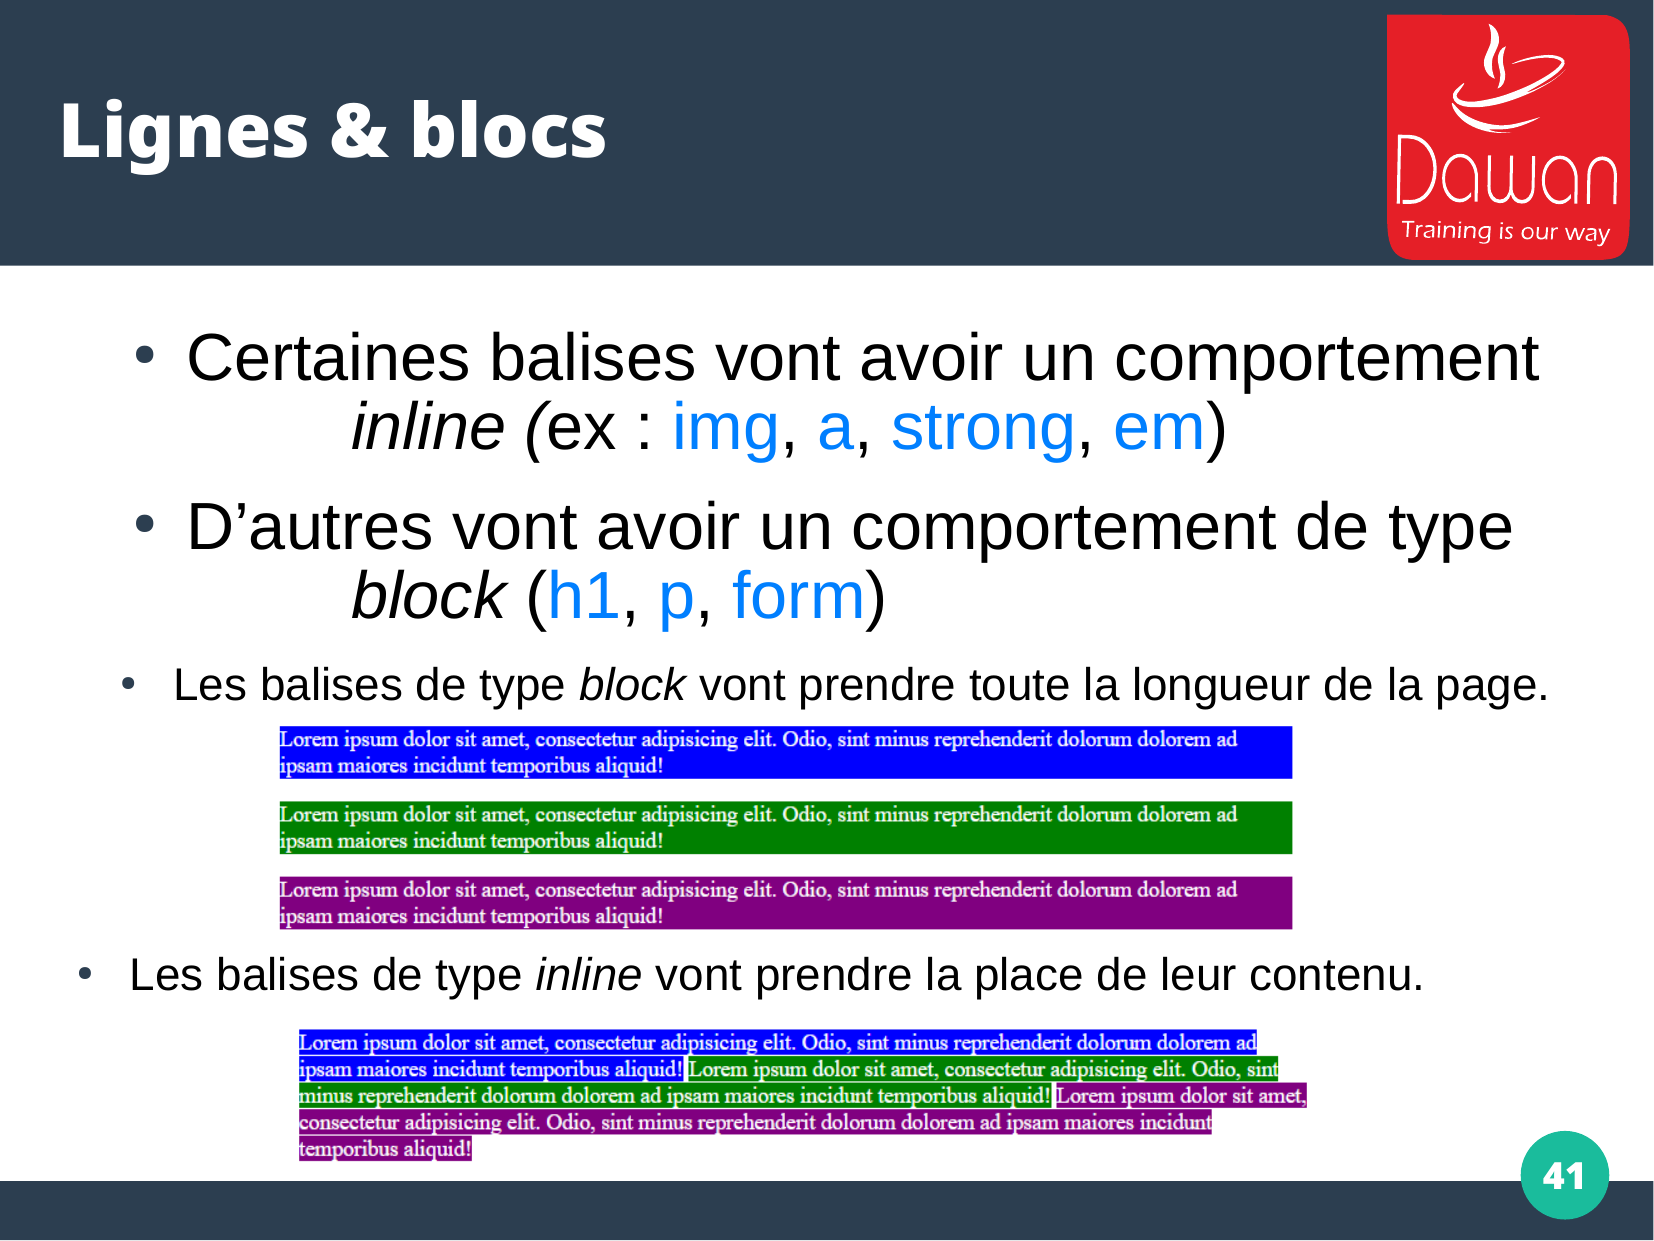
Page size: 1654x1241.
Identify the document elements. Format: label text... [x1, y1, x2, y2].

list Certaines balises vont avoir un comportement inline (ex : img, a, strong, em) D’autres vont avoir un comportement de type block (h1, p, form) Les balises de type block vont prendre toute la longueur de la page. Les balises de type inline vont prendre la place de leur contenu. [59, 324, 1595, 1152]
title Lignes & blocs [59, 49, 1387, 207]
picture [293, 1022, 1312, 1170]
picture [275, 720, 1300, 937]
picture [1387, 14, 1630, 260]
